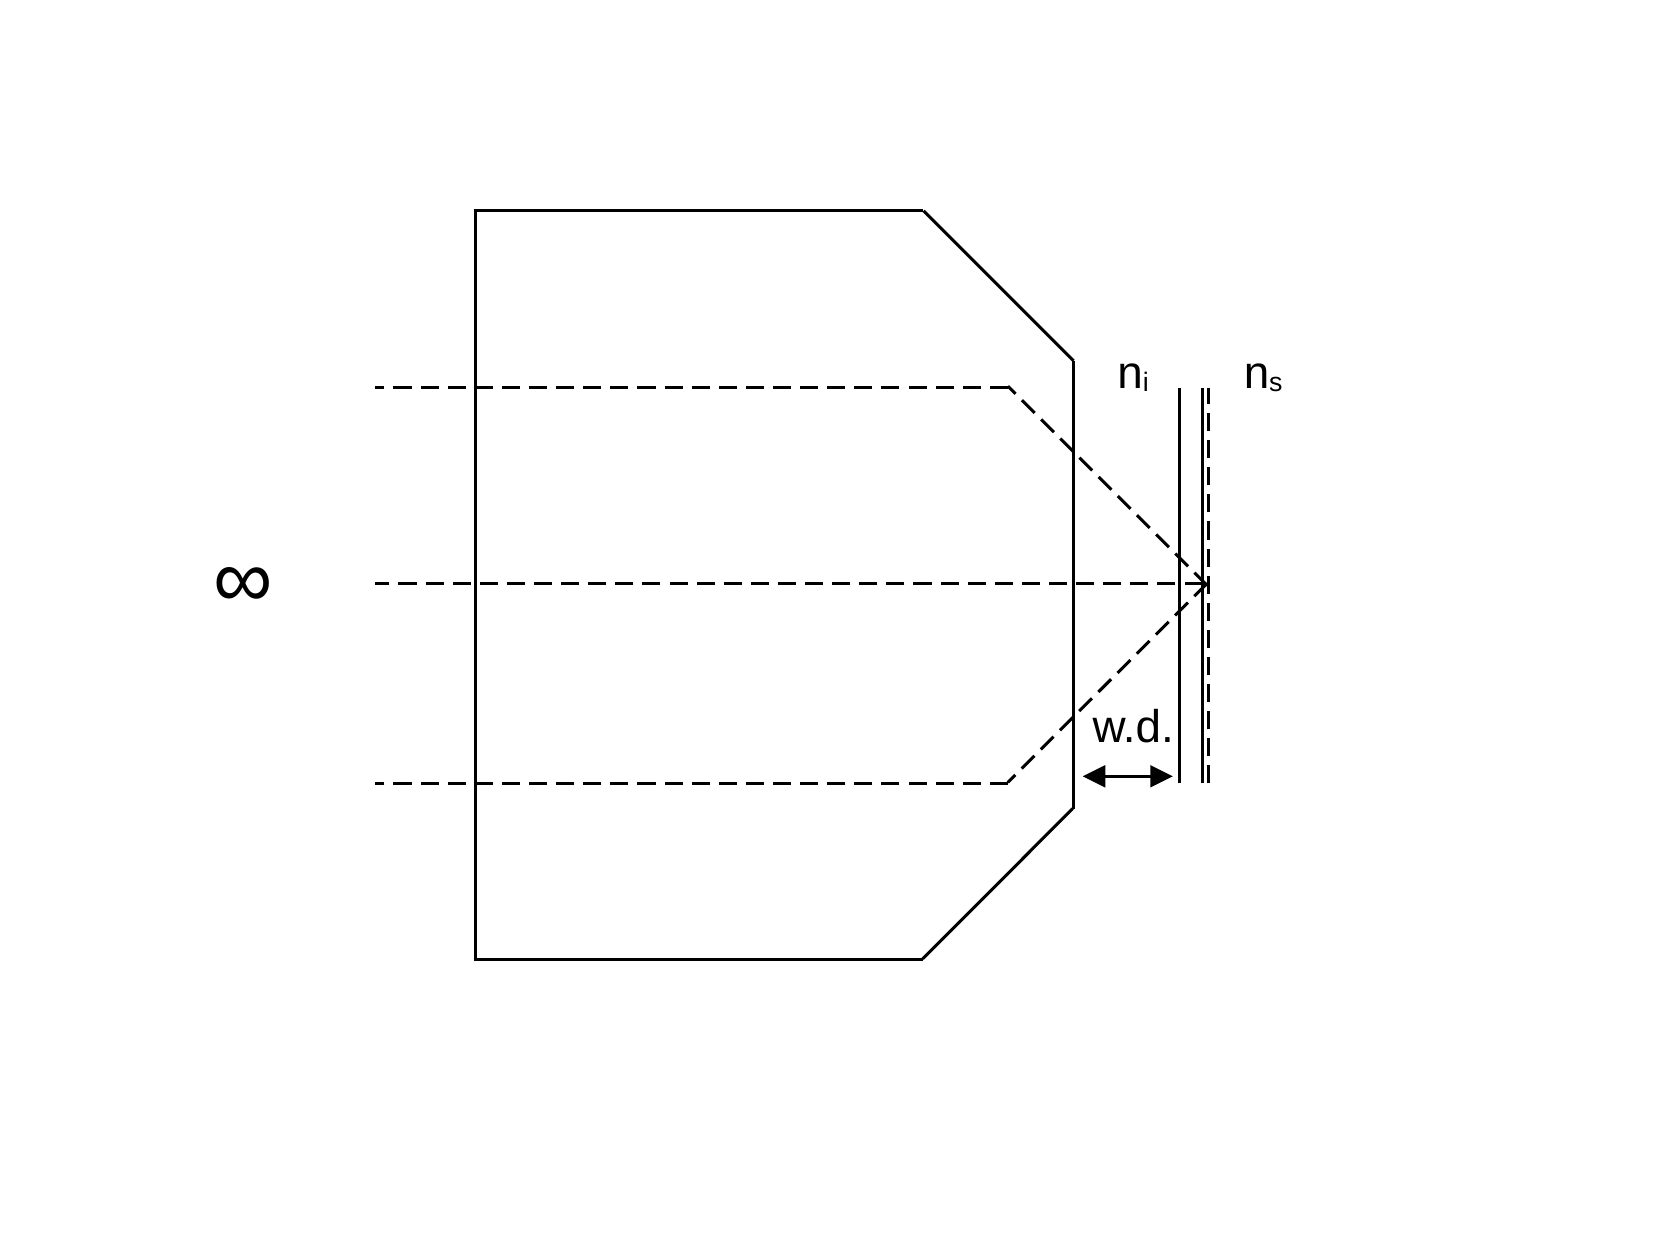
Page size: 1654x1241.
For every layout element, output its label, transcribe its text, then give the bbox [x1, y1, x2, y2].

text_box ns [1206, 339, 1320, 415]
text_box ni [1076, 339, 1190, 415]
text_box w.d. [1076, 693, 1190, 769]
text_box ∞ [168, 525, 319, 643]
